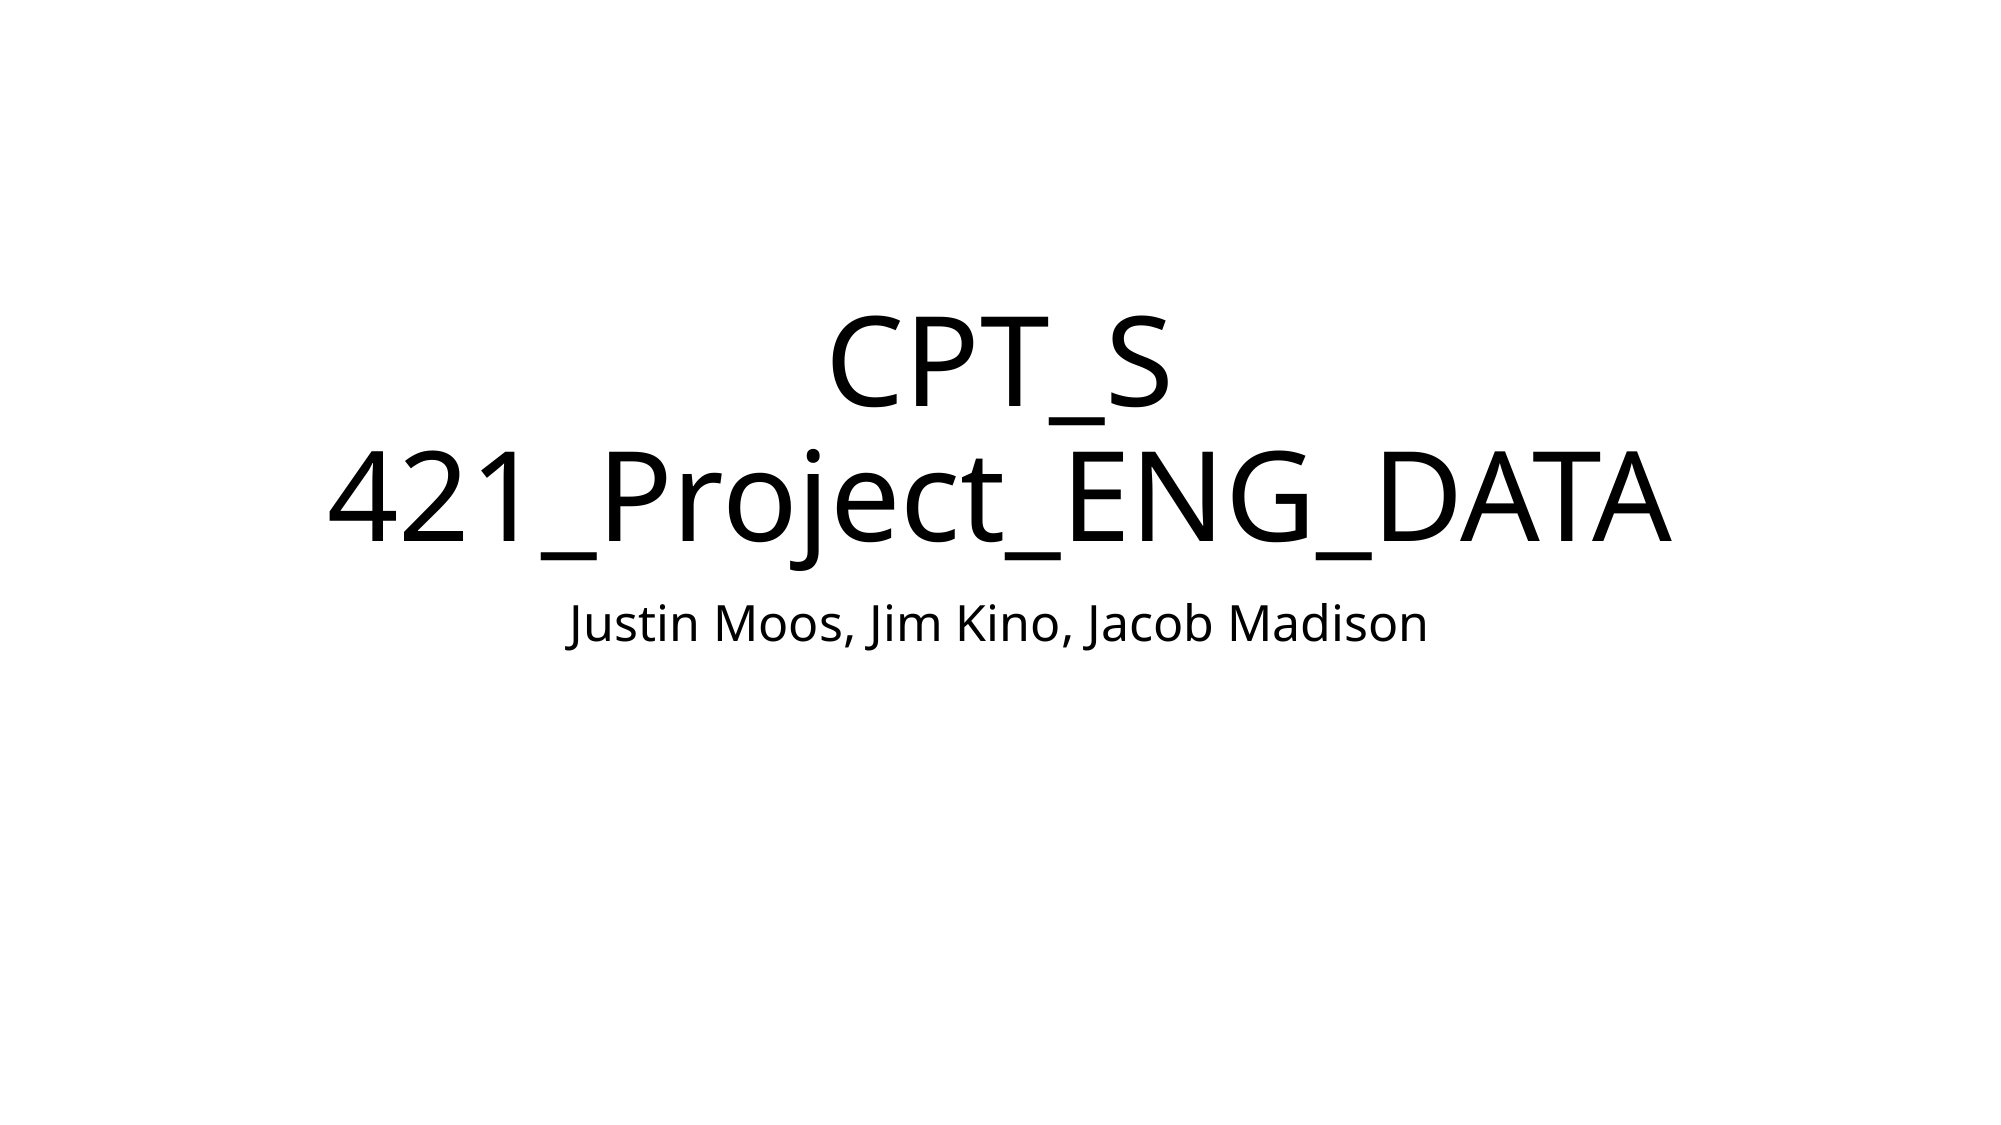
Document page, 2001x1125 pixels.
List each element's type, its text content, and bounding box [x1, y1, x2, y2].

subtitle Justin Moos, Jim Kino, Jacob Madison [249, 590, 1750, 863]
title CPT_S 421_Project_ENG_DATA [249, 184, 1750, 576]
